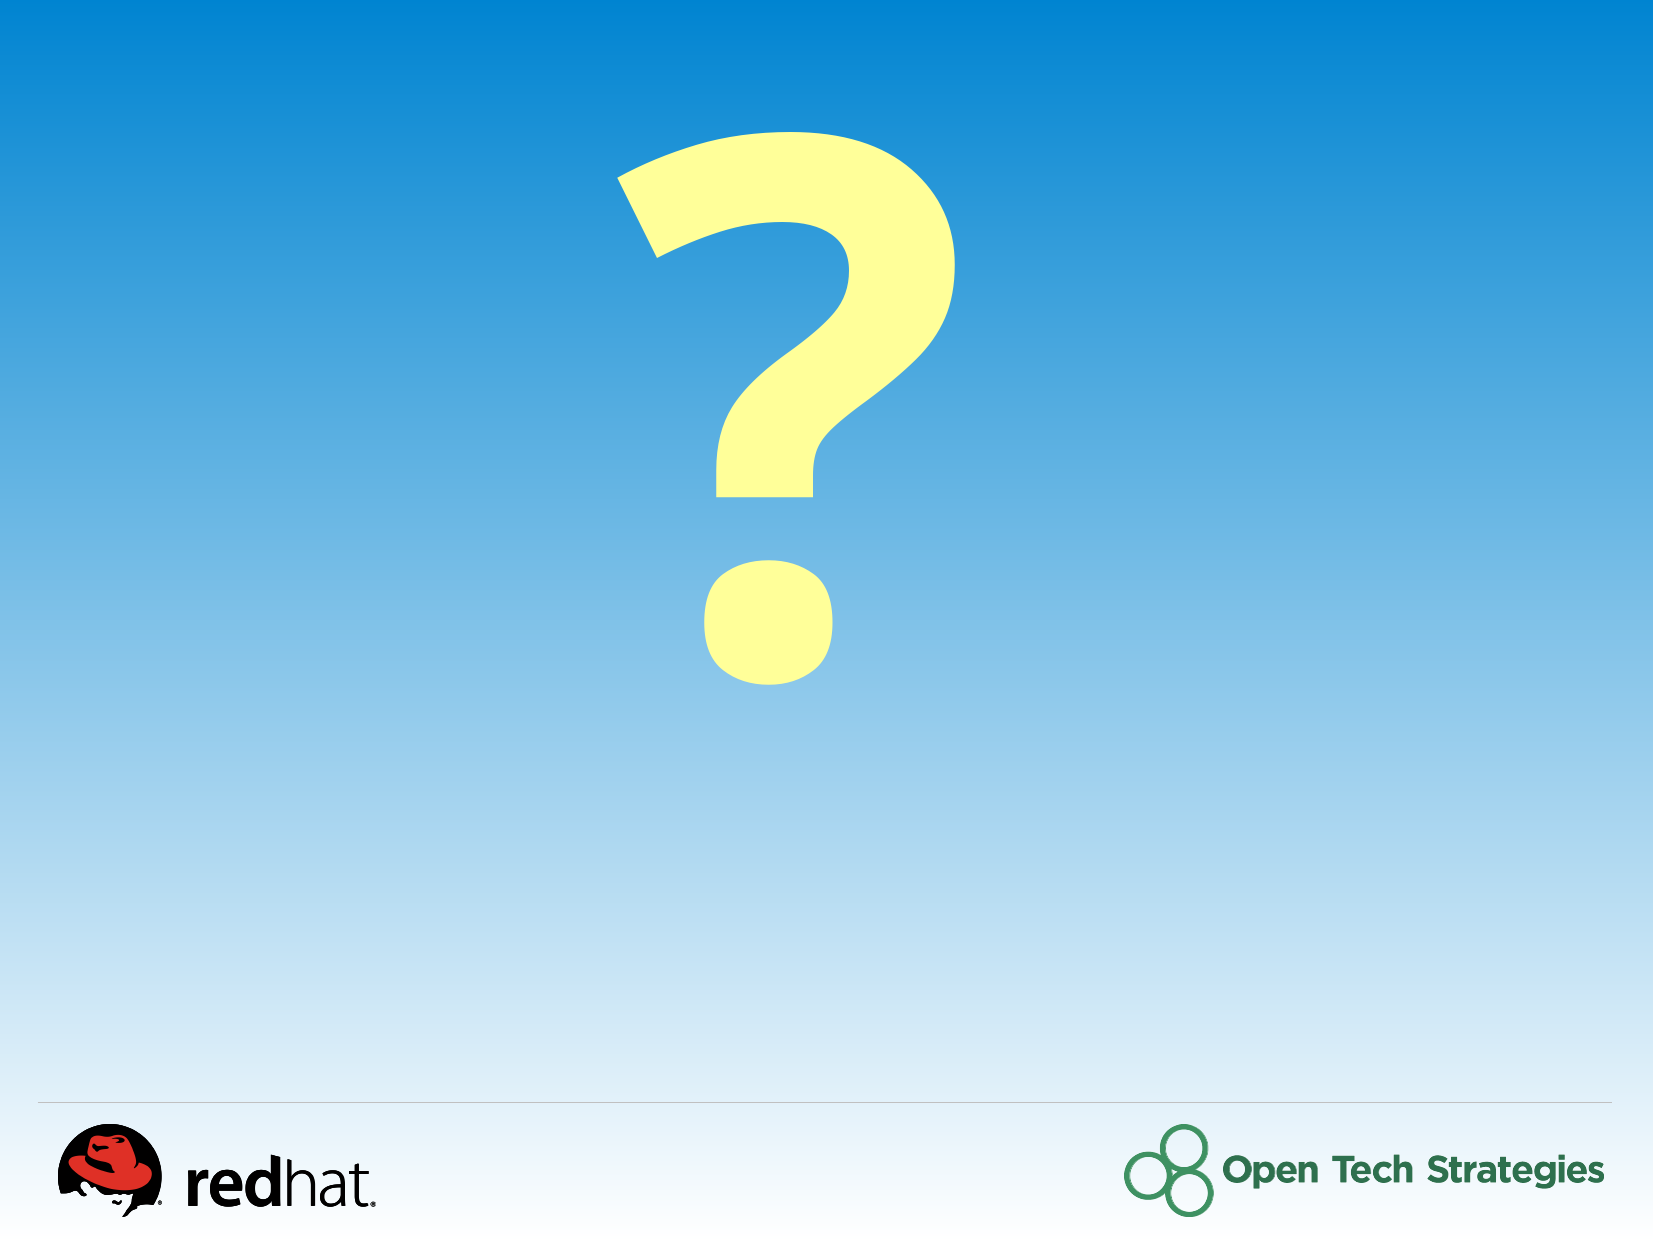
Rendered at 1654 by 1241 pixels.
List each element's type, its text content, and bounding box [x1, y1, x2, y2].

text_box ? [600, 0, 1126, 976]
picture [1124, 1124, 1604, 1217]
picture [58, 1124, 376, 1217]
